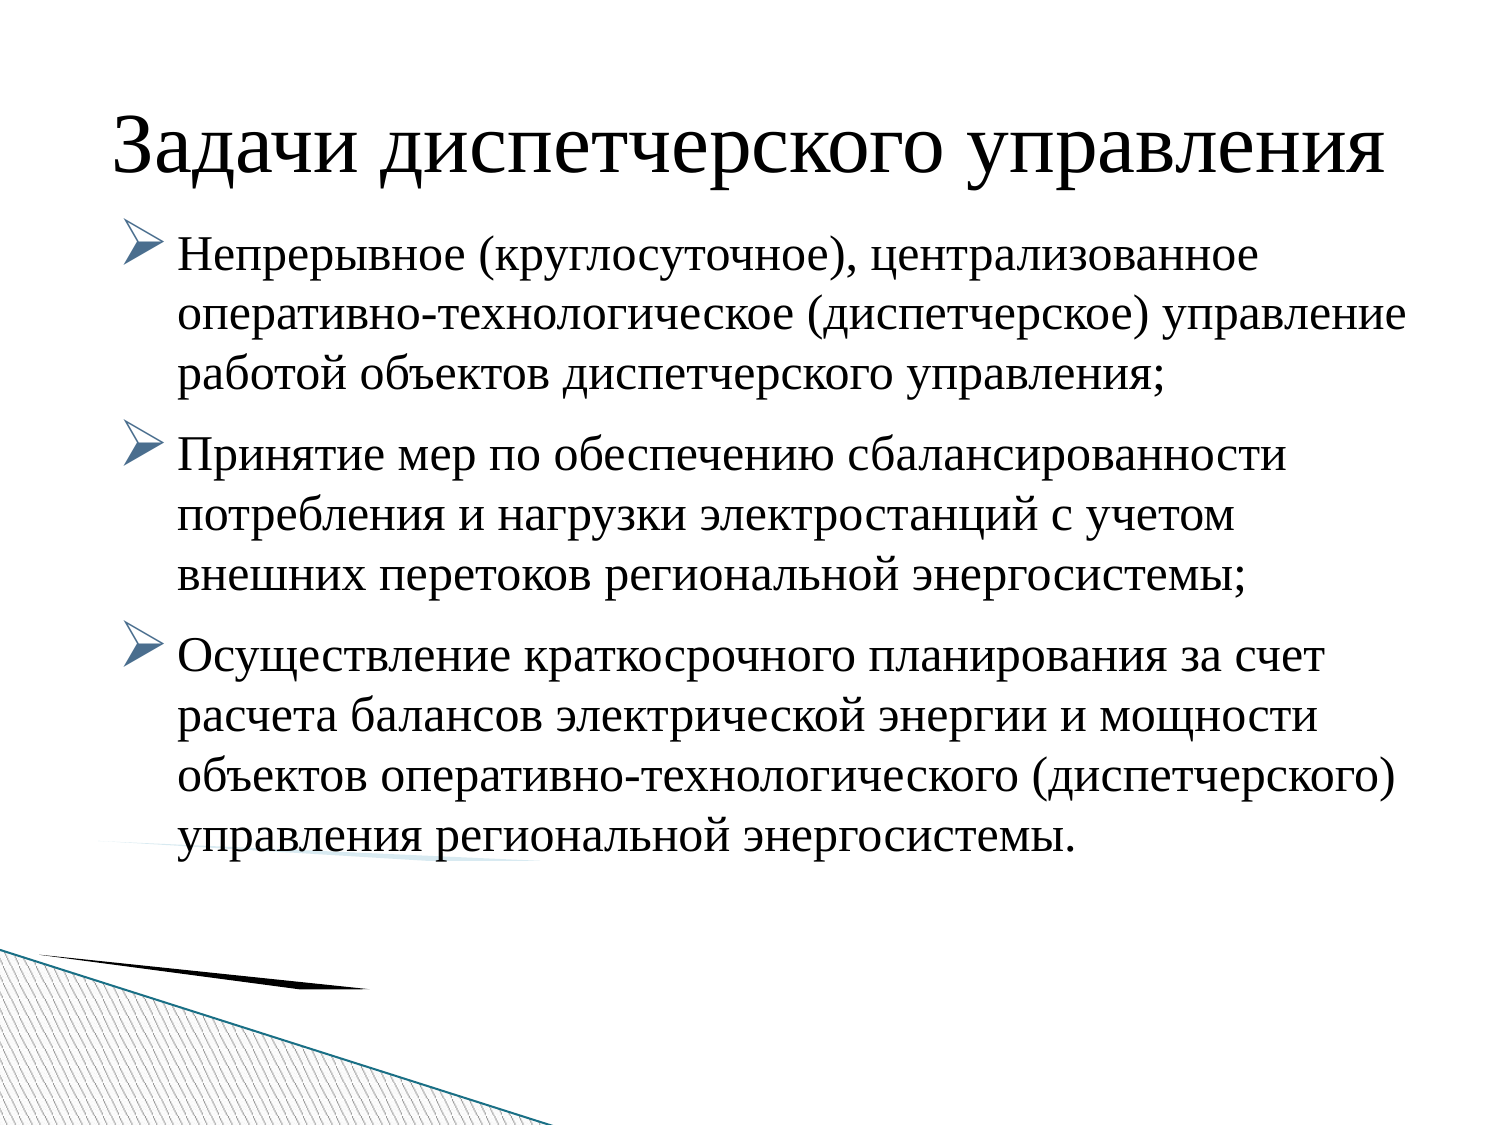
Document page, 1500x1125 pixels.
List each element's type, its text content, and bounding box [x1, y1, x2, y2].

picture [0, 952, 543, 1125]
text_box Непрерывное (круглосуточное), централизованное оперативно-технологическое (диспетчерское) управление работой объектов диспетчерского управления; Принятие мер по обеспечению сбалансированности потребления и нагрузки электростанций с учетом внешних перетоков региональной энергосистемы; Осуществление краткосрочного планирования за счет расчета балансов электрической энергии и мощности объектов оперативно-технологического (диспетчерского) управления региональной энергосистемы. [75, 212, 1435, 940]
title Задачи диспетчерского управления [75, 45, 1425, 212]
